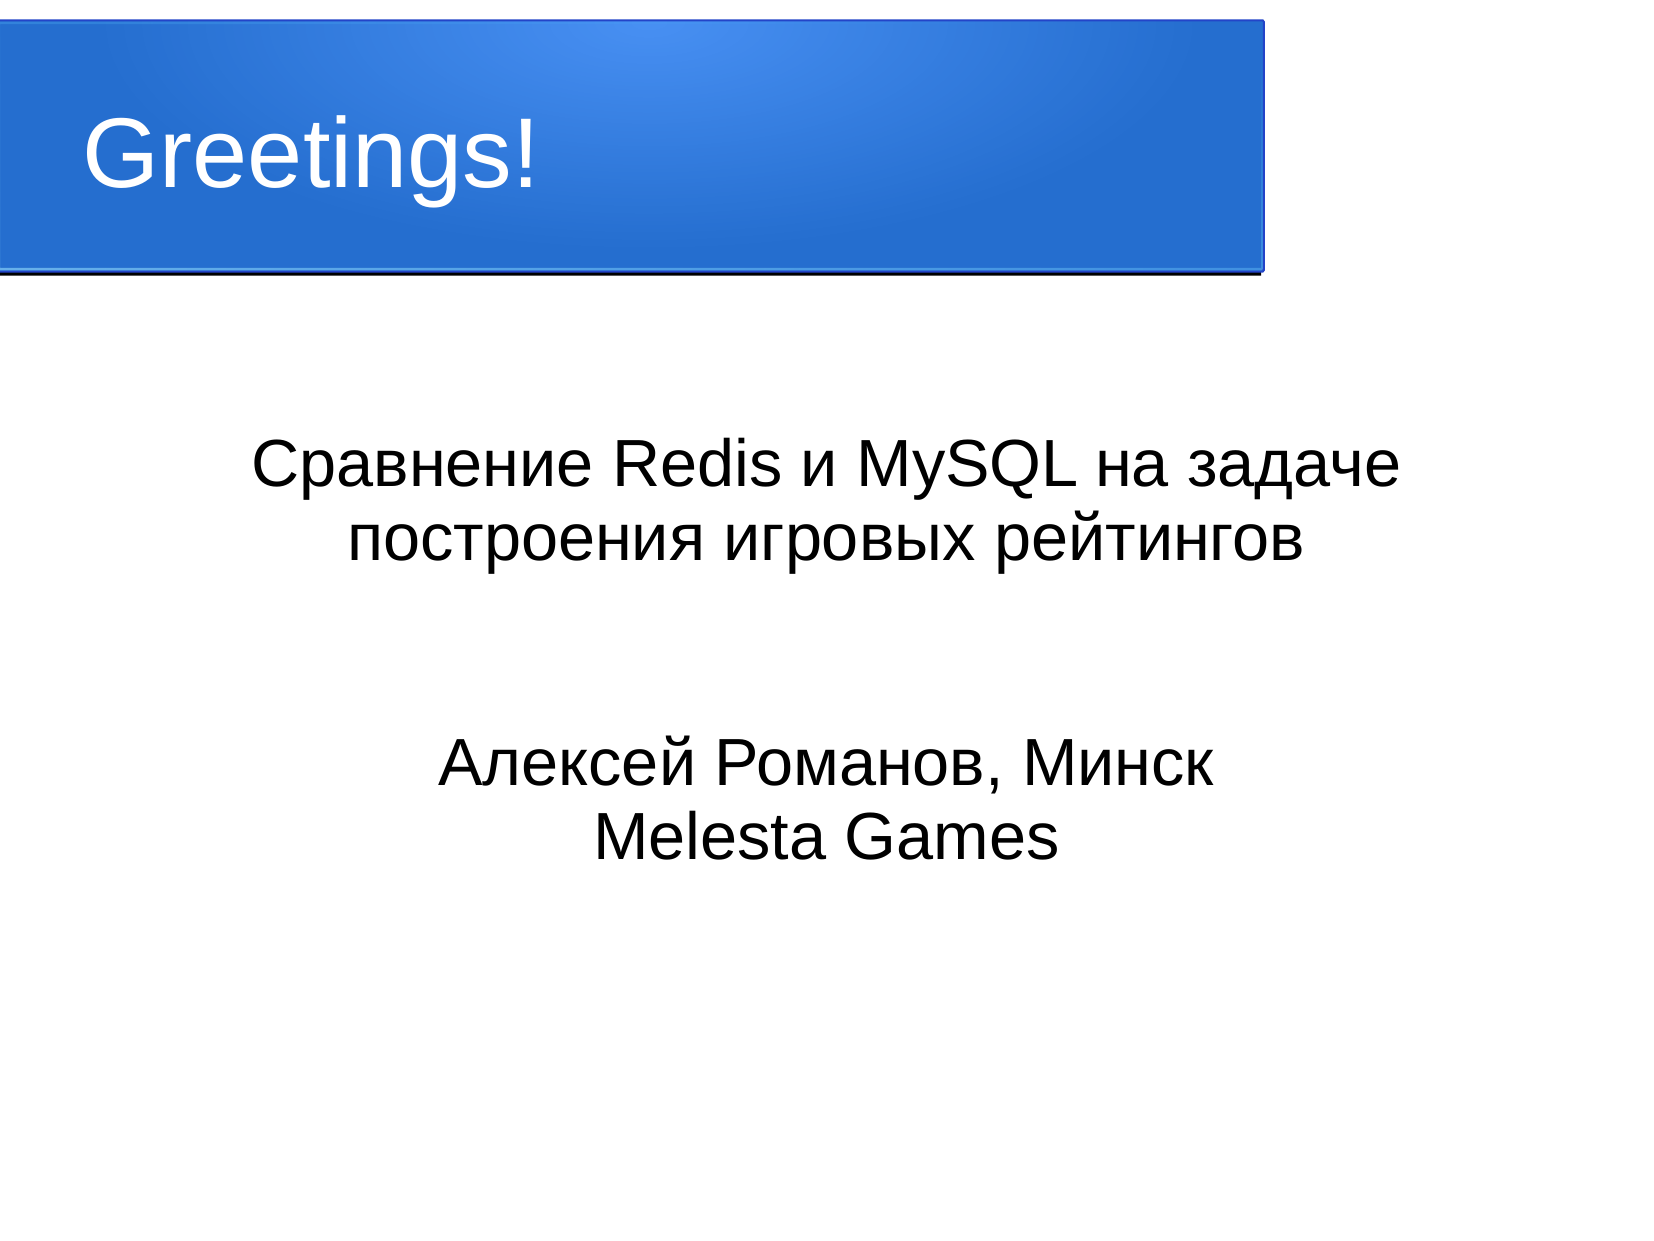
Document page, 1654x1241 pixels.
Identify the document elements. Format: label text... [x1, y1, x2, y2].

subtitle Сравнение Redis и MySQL на задаче построения игровых рейтингов Алексей Романов, Минск Melesta Games [82, 290, 1571, 1010]
title Greetings! [82, 49, 1571, 257]
